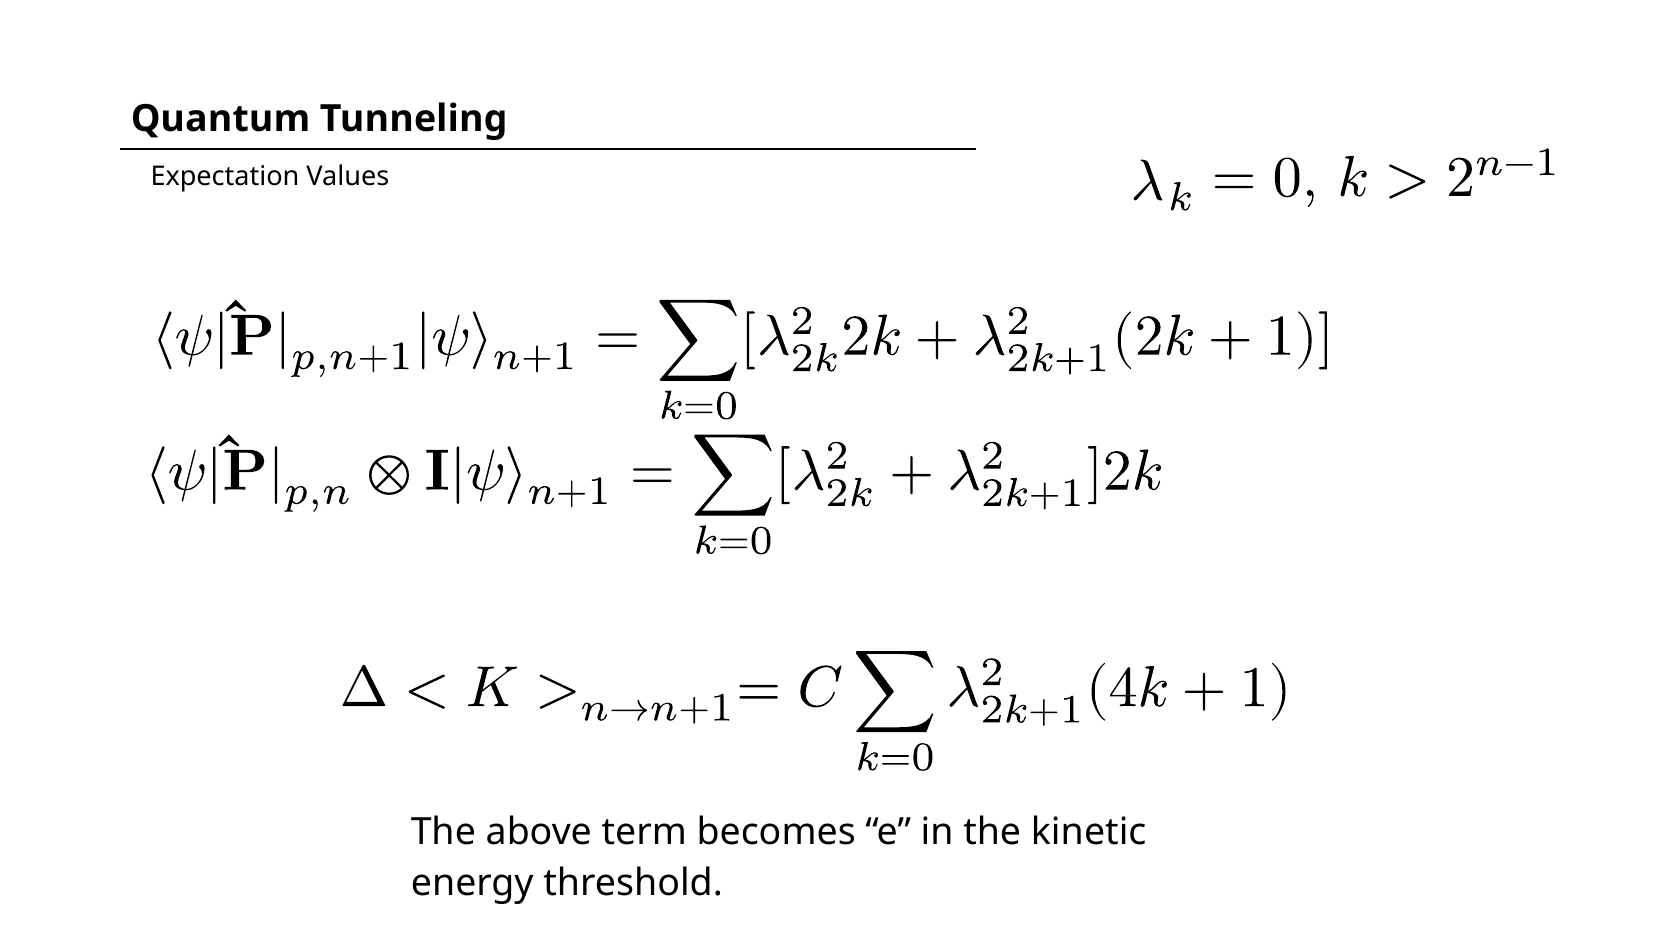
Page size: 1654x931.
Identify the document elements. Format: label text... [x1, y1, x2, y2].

text_box [148, 434, 1162, 555]
text_box Quantum Tunneling [116, 83, 1026, 150]
text_box [154, 299, 1327, 420]
text_box [1133, 148, 1555, 211]
text_box Expectation Values [135, 149, 394, 201]
text_box [342, 651, 1286, 771]
text_box The above term becomes “e” in the kinetic energy threshold. [396, 796, 1282, 912]
